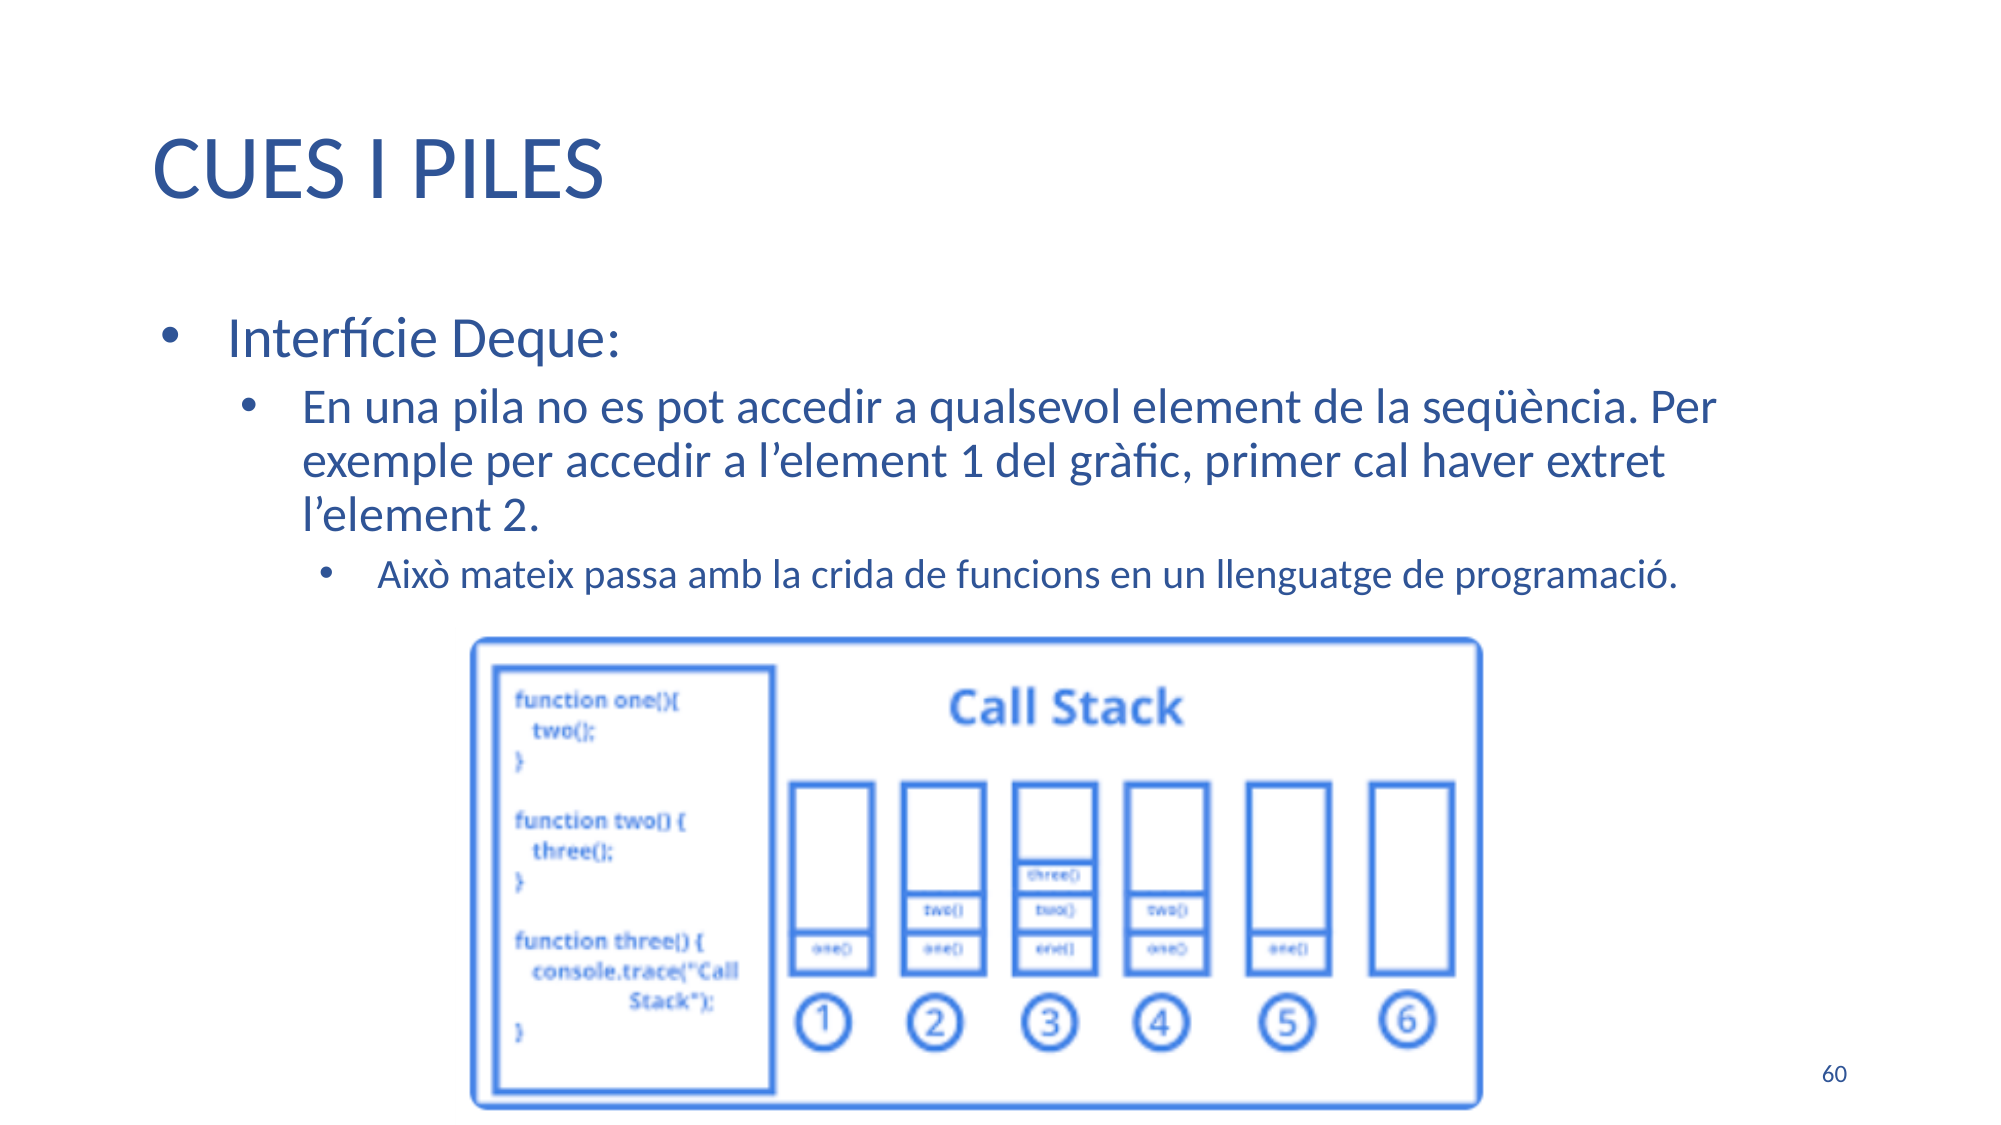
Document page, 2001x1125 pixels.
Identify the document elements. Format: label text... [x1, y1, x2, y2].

slide_number <number> [1496, 1042, 1863, 1103]
title CUES I PILES [137, 59, 1863, 278]
list Interfície Deque: En una pila no es pot accedir a qualsevol element de la seqüència. Per exemple per accedir a l’element 1 del gràfic, primer cal haver extret l’element 2. Això mateix passa amb la crida de funcions en un llenguatge de programació. [137, 299, 1863, 1014]
picture [454, 627, 1496, 1125]
